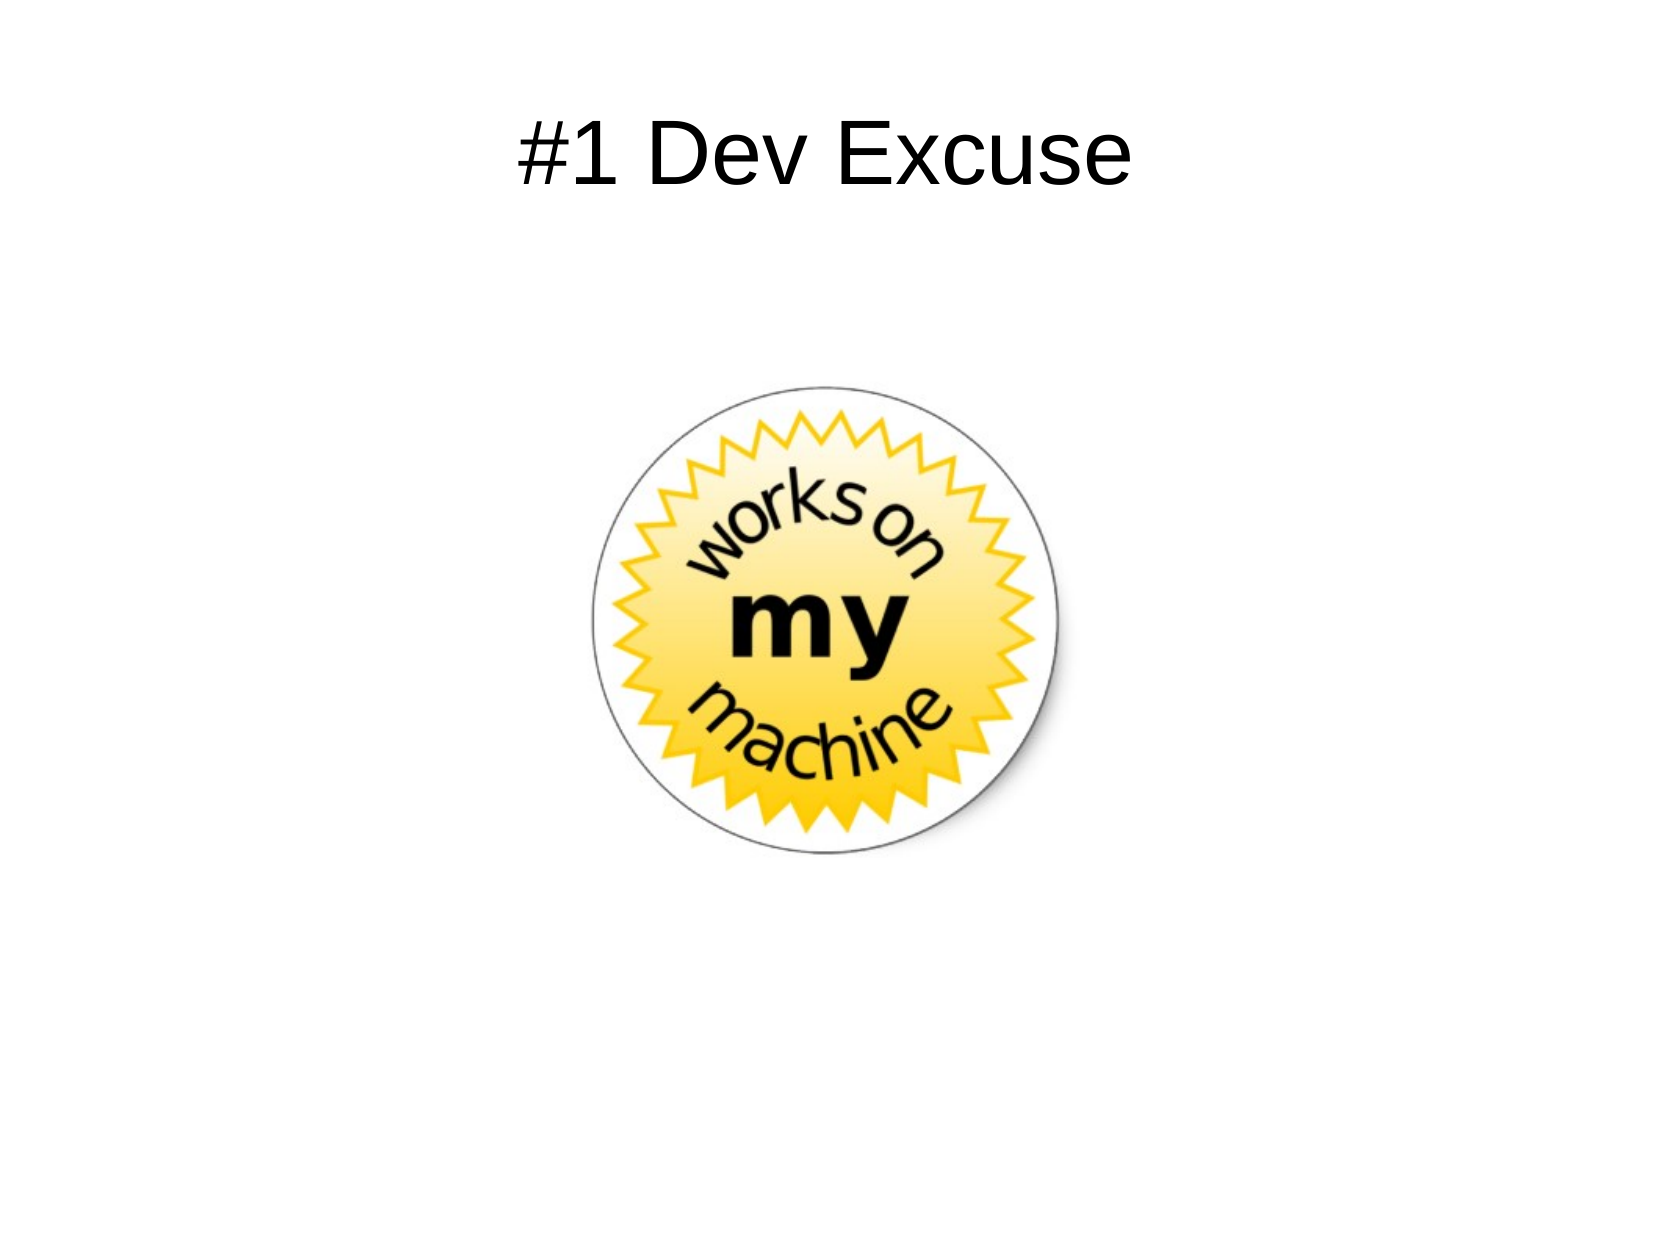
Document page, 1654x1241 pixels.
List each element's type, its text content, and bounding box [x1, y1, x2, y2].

title #1 Dev Excuse [82, 49, 1571, 257]
picture [513, 307, 1139, 933]
